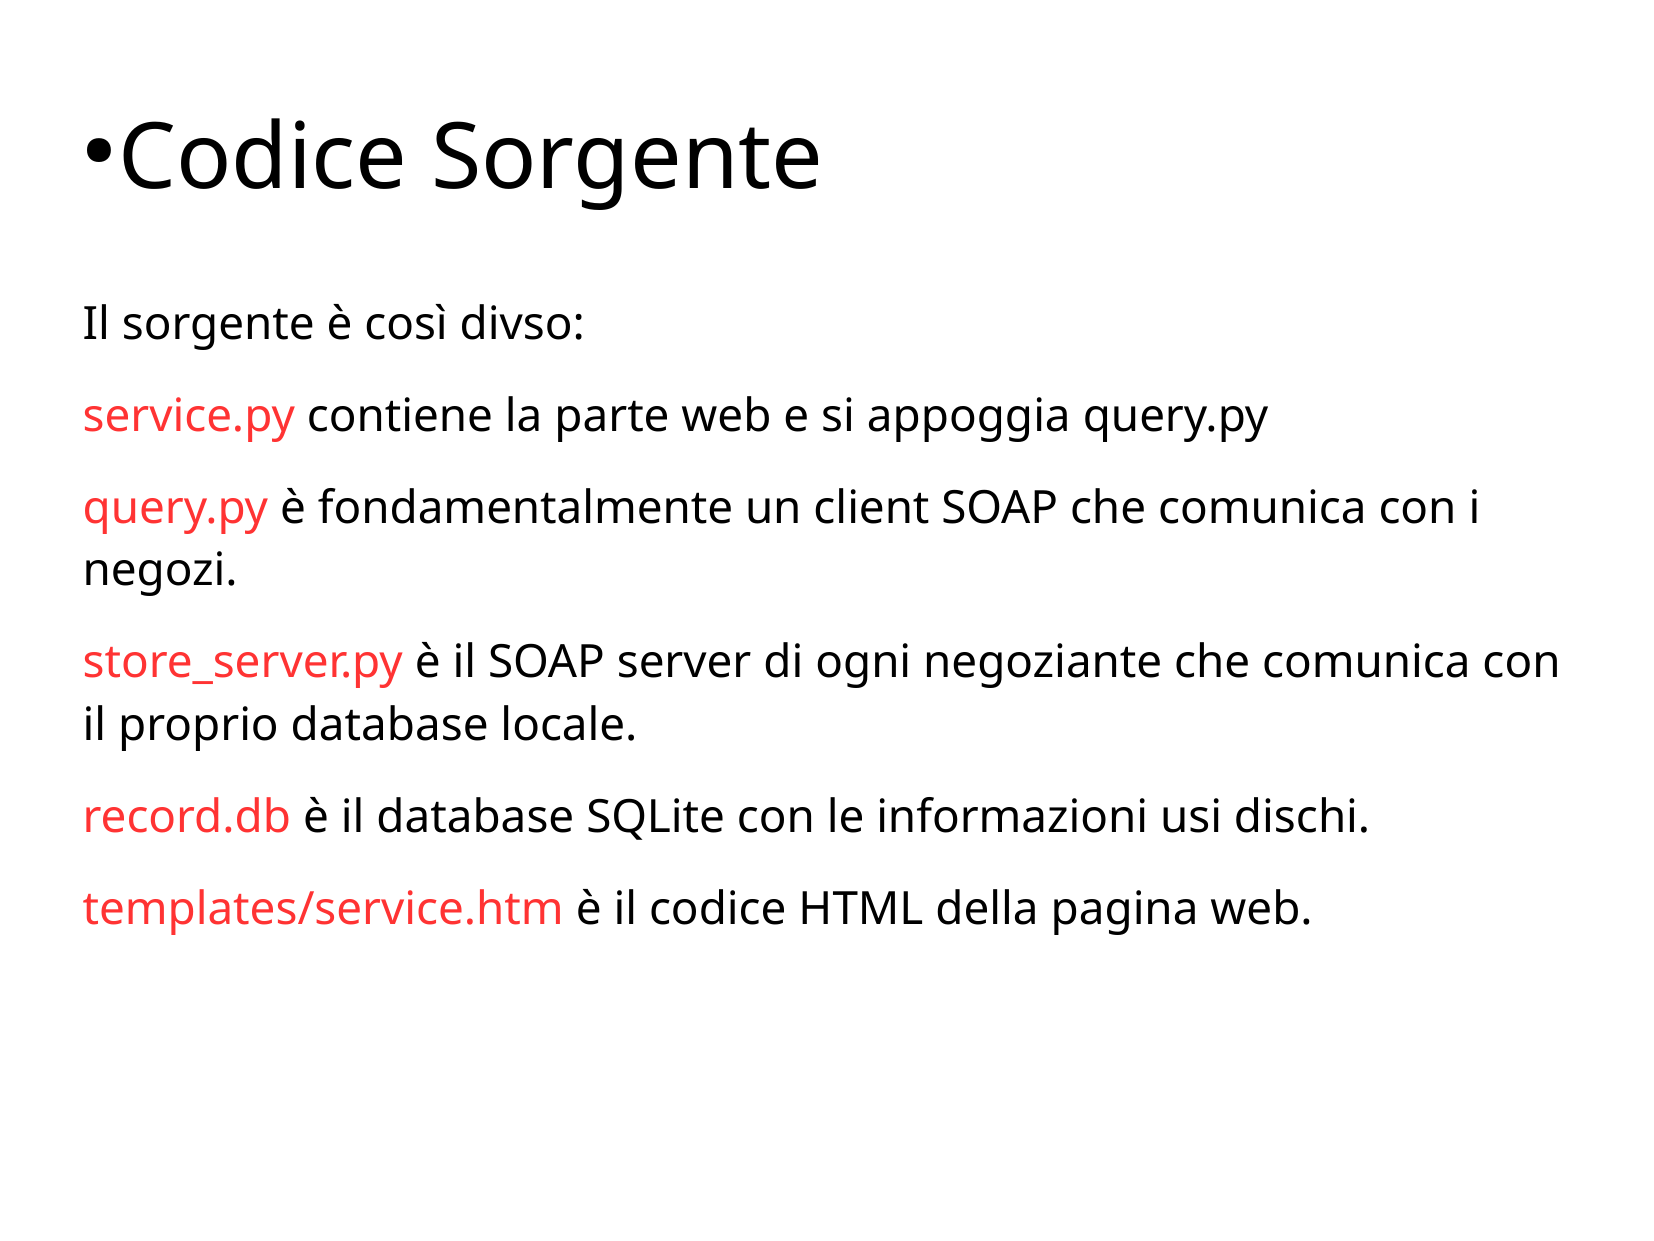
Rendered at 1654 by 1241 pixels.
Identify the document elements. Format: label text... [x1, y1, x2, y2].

list Il sorgente è così divso: service.py contiene la parte web e si appoggia query.py query.py è fondamentalmente un client SOAP che comunica con i negozi. store_server.py è il SOAP server di ogni negoziante che comunica con il proprio database locale. record.db è il database SQLite con le informazioni usi dischi. templates/service.htm è il codice HTML della pagina web. [82, 290, 1571, 1010]
title Codice Sorgente [82, 49, 1571, 257]
